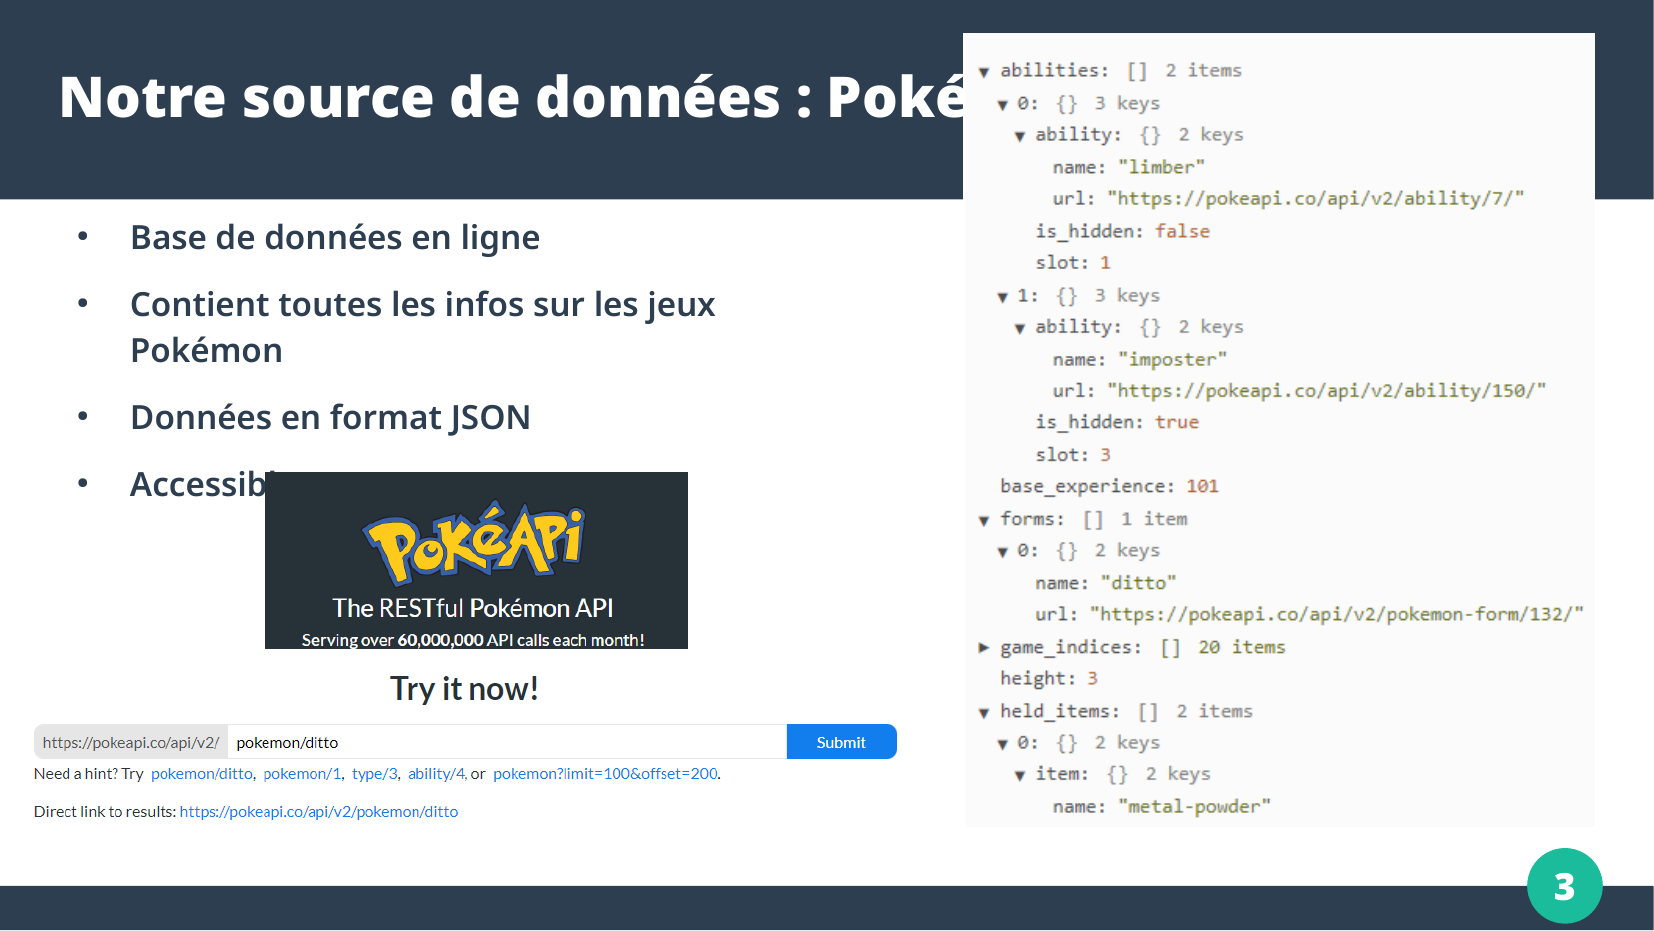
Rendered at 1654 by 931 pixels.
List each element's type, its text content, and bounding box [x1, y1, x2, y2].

picture [16, 472, 916, 827]
title Notre source de données : PokéAPI [59, 37, 963, 155]
picture [963, 33, 1595, 827]
list Base de données en ligne Contient toutes les infos sur les jeux Pokémon Données en format JSON Accessibles par URL [59, 214, 809, 562]
